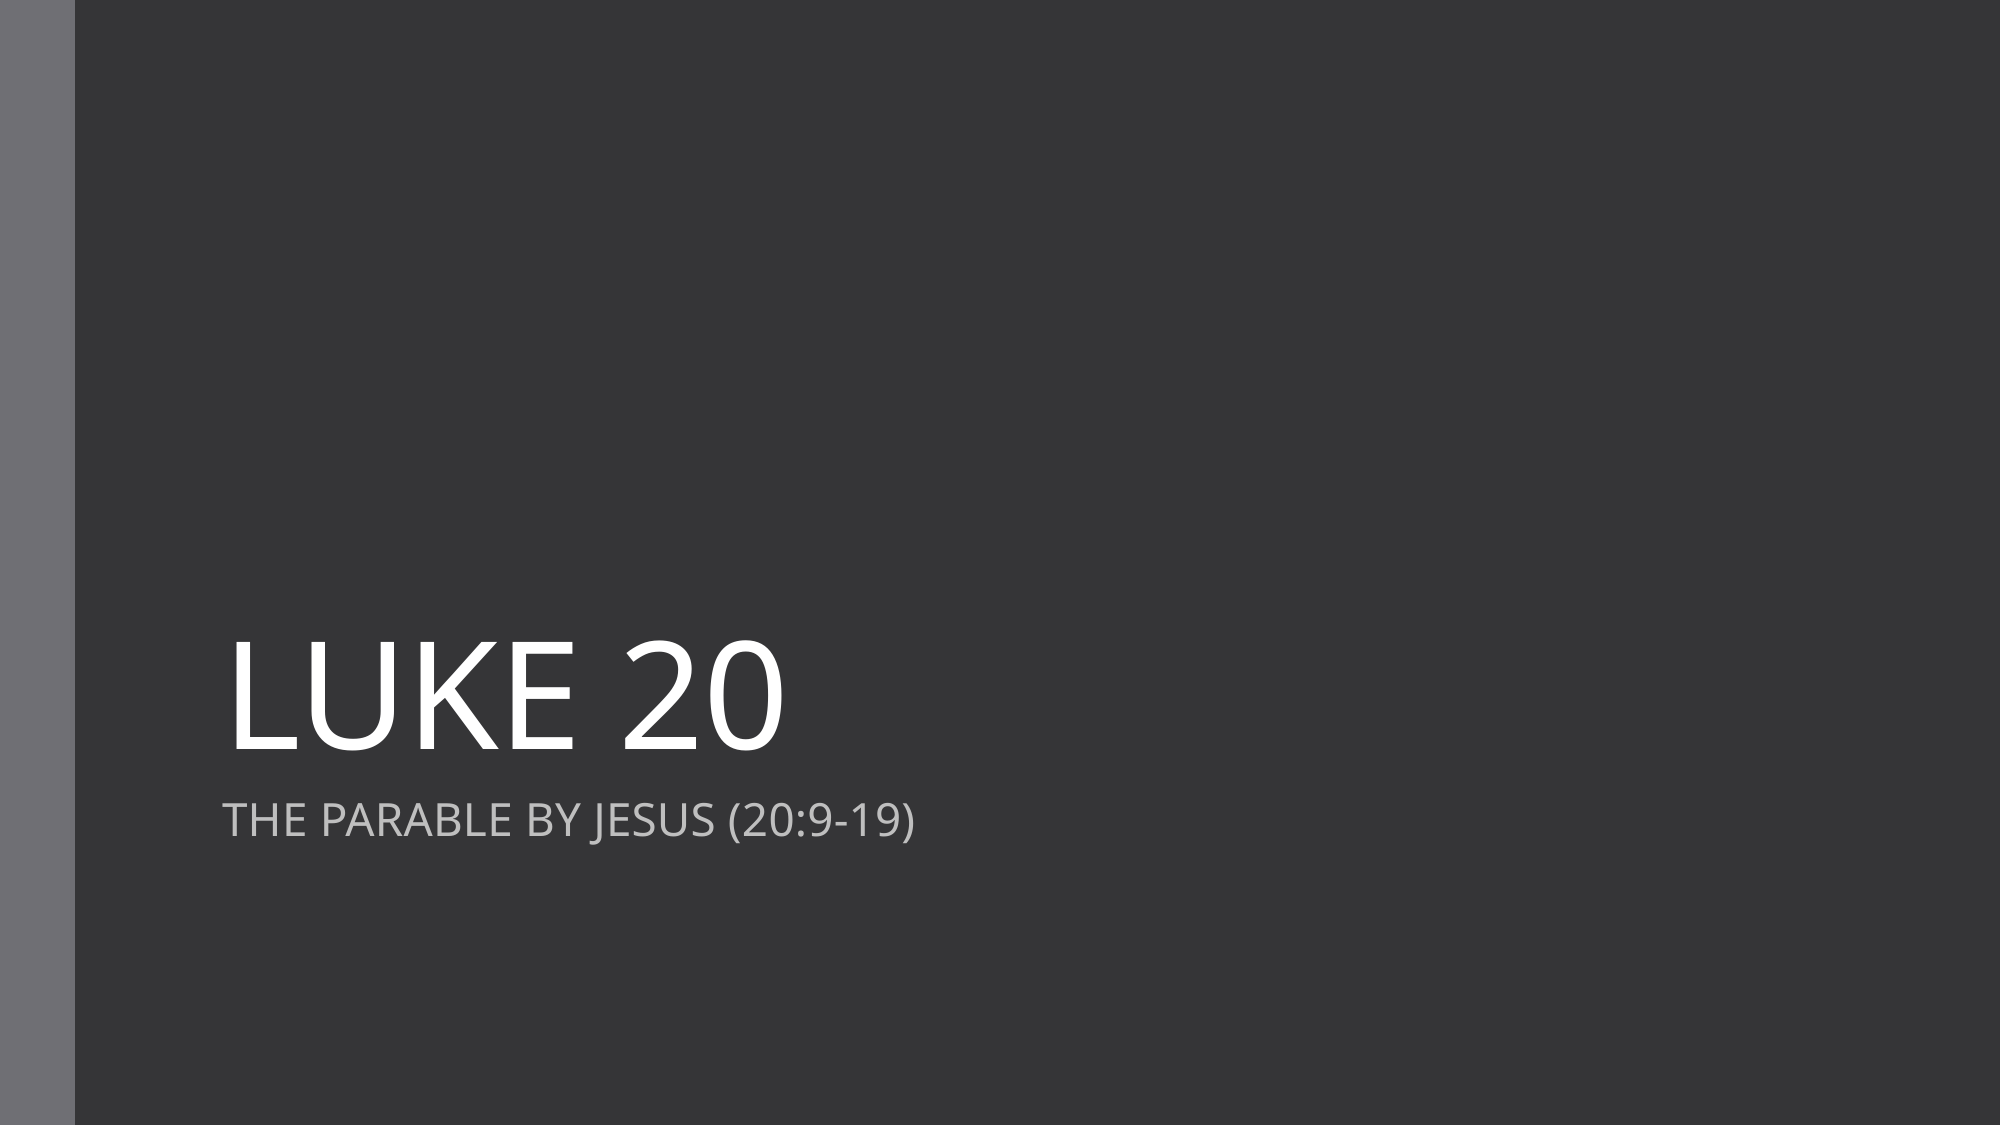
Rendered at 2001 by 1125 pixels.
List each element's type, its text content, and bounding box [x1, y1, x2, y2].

title LUKE 20 [206, 124, 1752, 787]
subtitle THE PARABLE BY JESUS (20:9-19) [206, 787, 1752, 1066]
